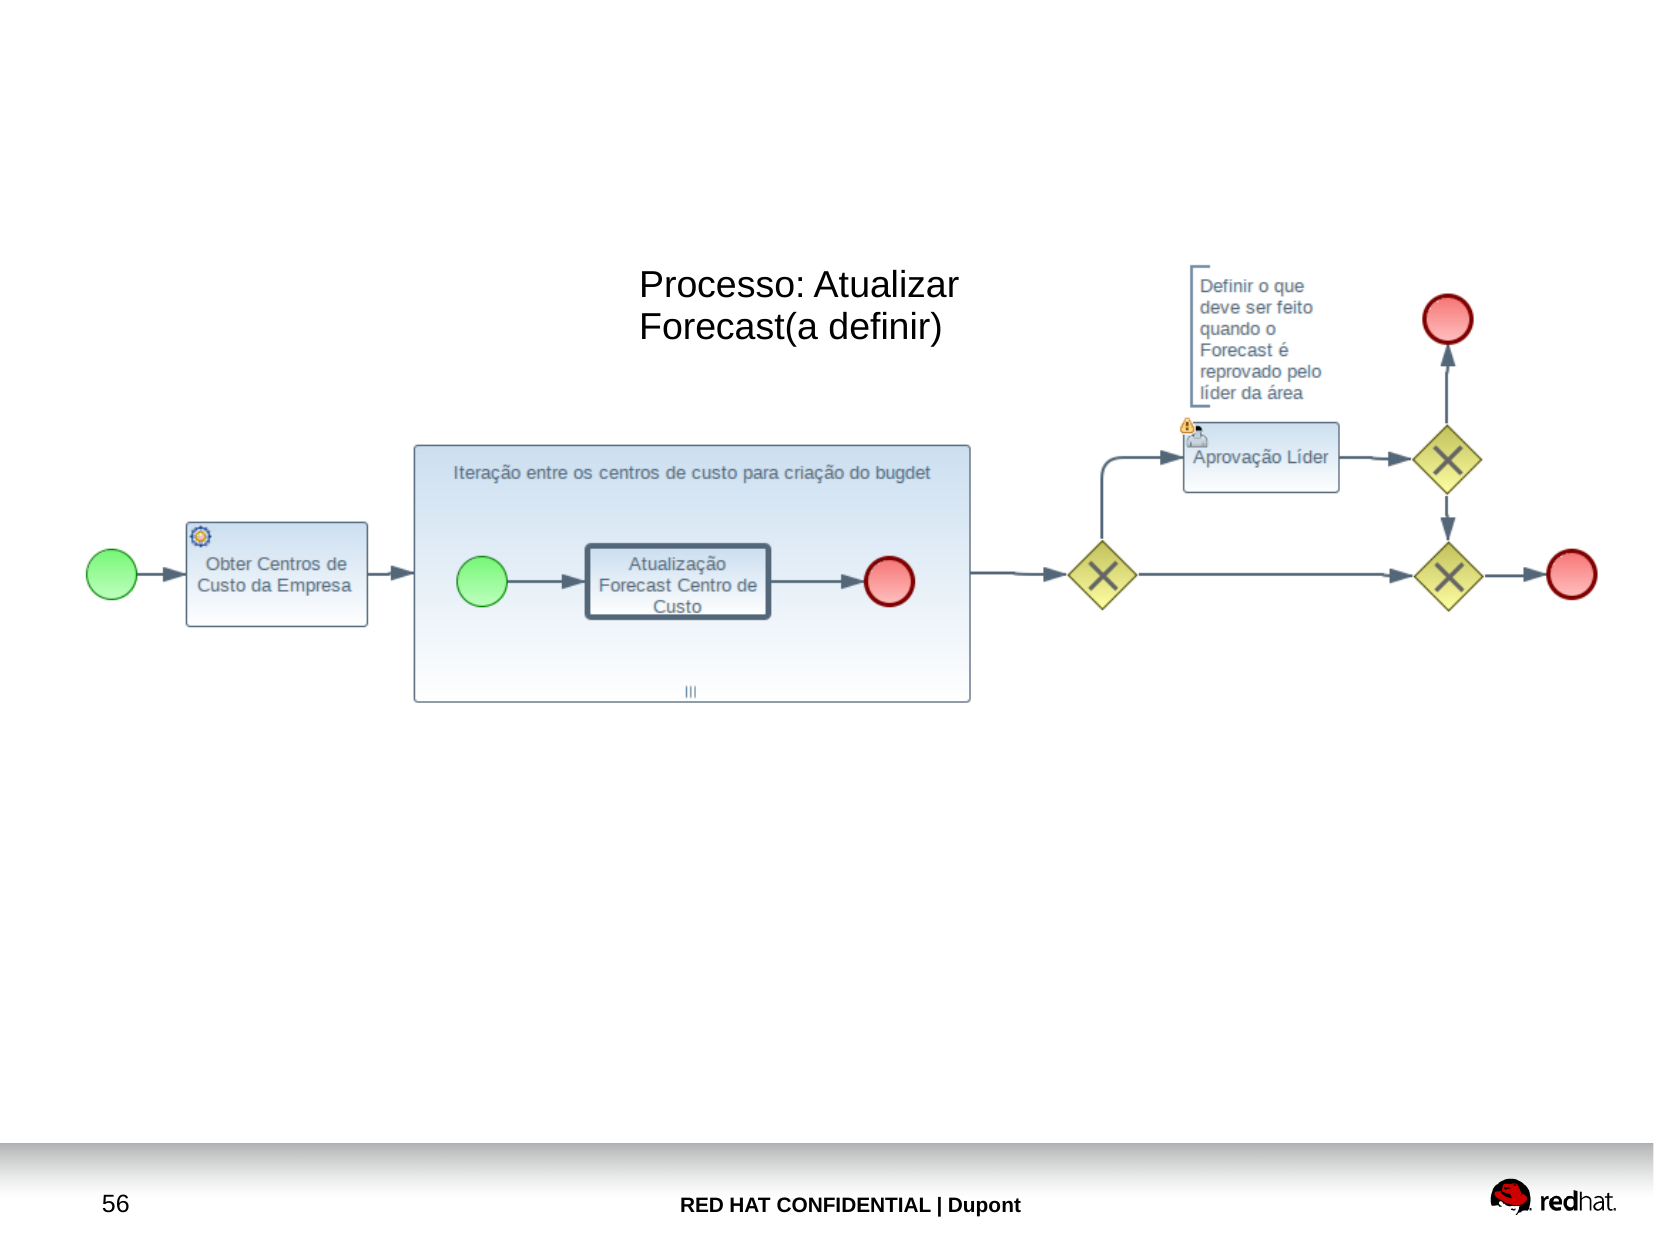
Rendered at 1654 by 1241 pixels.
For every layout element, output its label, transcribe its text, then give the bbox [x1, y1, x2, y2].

text_box Processo: Atualizar Forecast(a definir) [624, 256, 1052, 356]
picture [15, 194, 1654, 1066]
picture [0, 1143, 1654, 1241]
